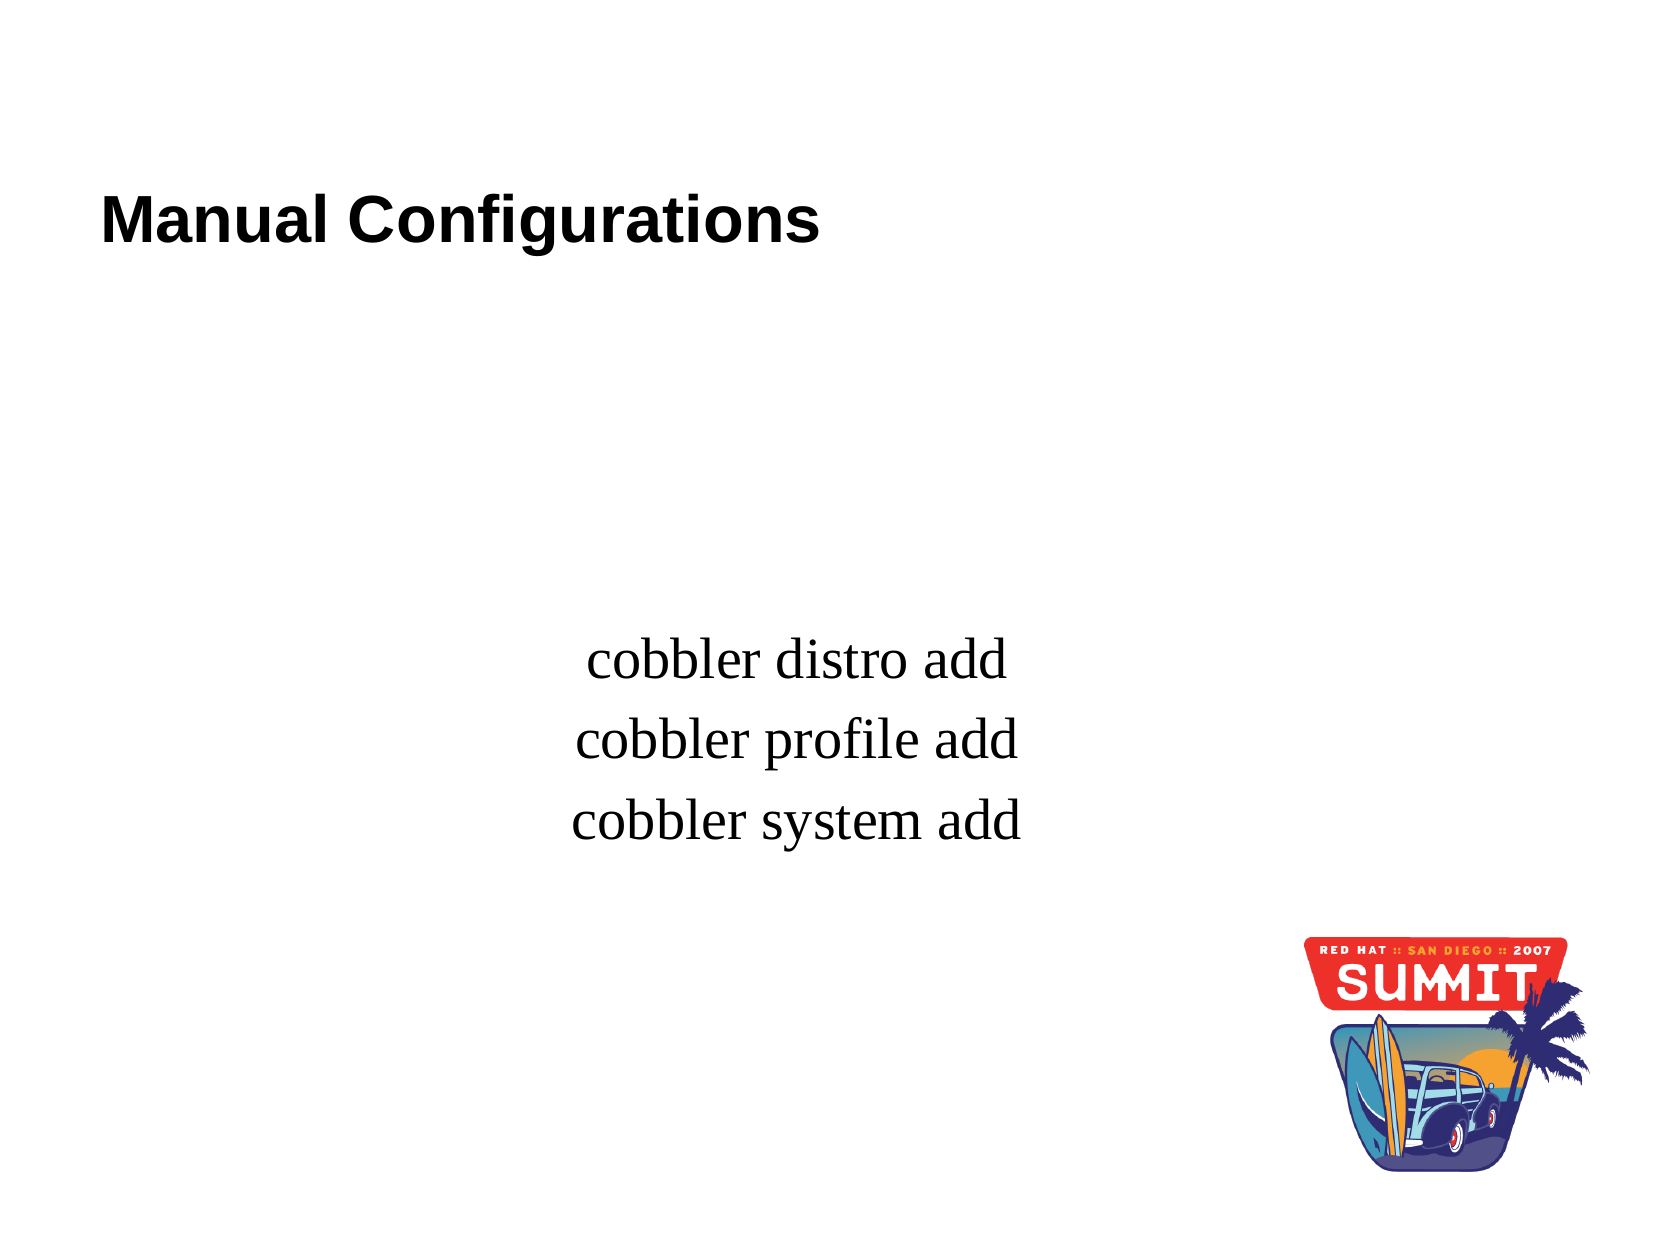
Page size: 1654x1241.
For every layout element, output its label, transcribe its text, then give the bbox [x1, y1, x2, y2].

subtitle cobbler distro add cobbler profile add cobbler system add [94, 304, 1500, 1174]
title Manual Configurations [100, 164, 1506, 275]
picture [1500, 937, 1590, 1172]
